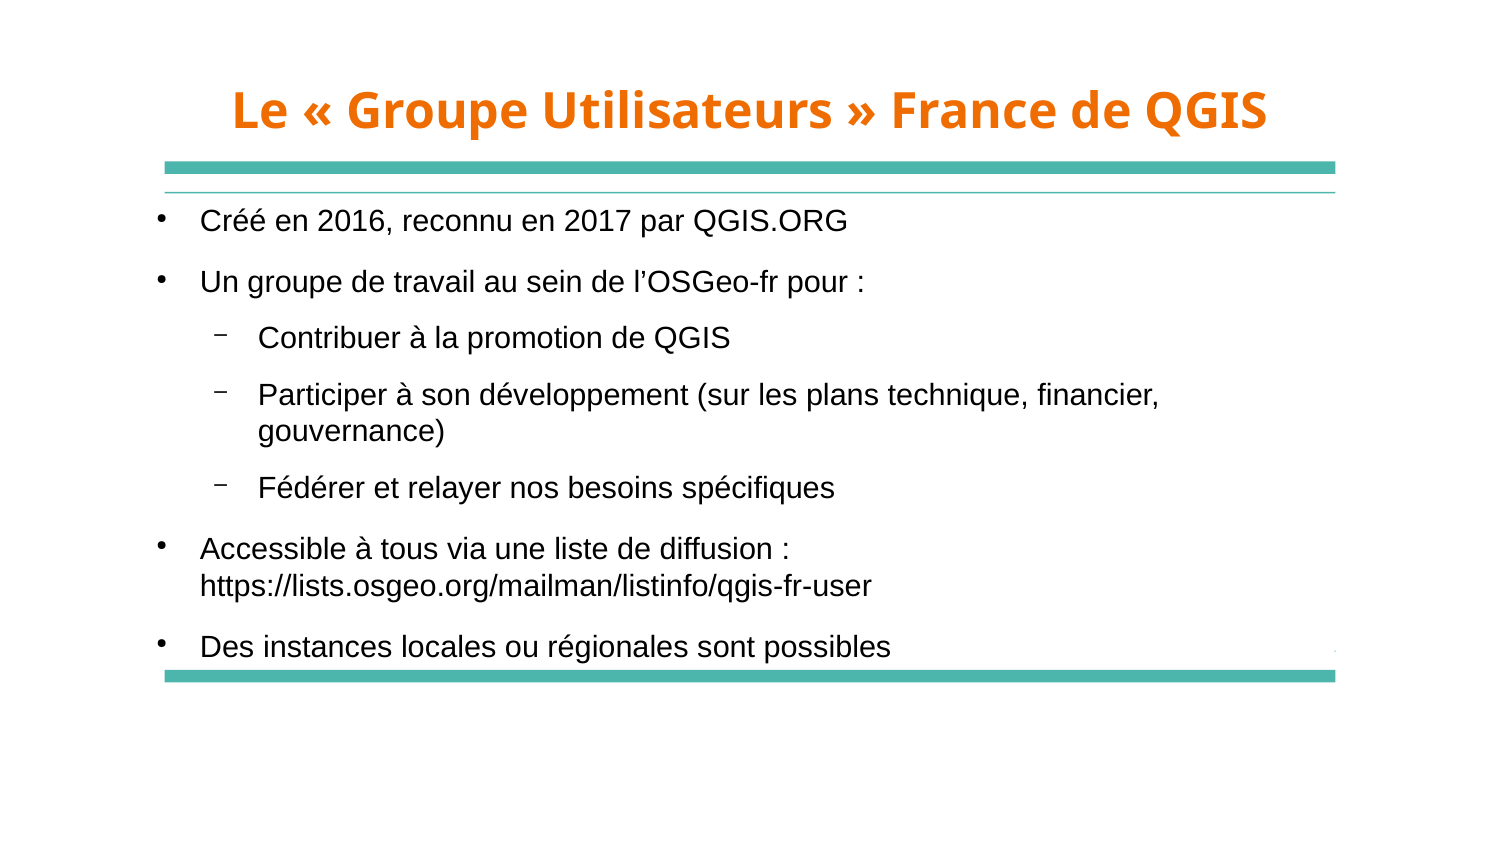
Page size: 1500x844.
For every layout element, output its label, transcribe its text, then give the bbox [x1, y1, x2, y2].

title Le « Groupe Utilisateurs » France de QGIS [82, 75, 1418, 154]
list Créé en 2016, reconnu en 2017 par QGIS.ORG Un groupe de travail au sein de l’OSGeo-fr pour : Contribuer à la promotion de QGIS Participer à son développement (sur les plans technique, financier, gouvernance) Fédérer et relayer nos besoins spécifiques Accessible à tous via une liste de diffusion : https://lists.osgeo.org/mailman/listinfo/qgis-fr-user Des instances locales ou régionales sont possibles [141, 200, 1335, 664]
